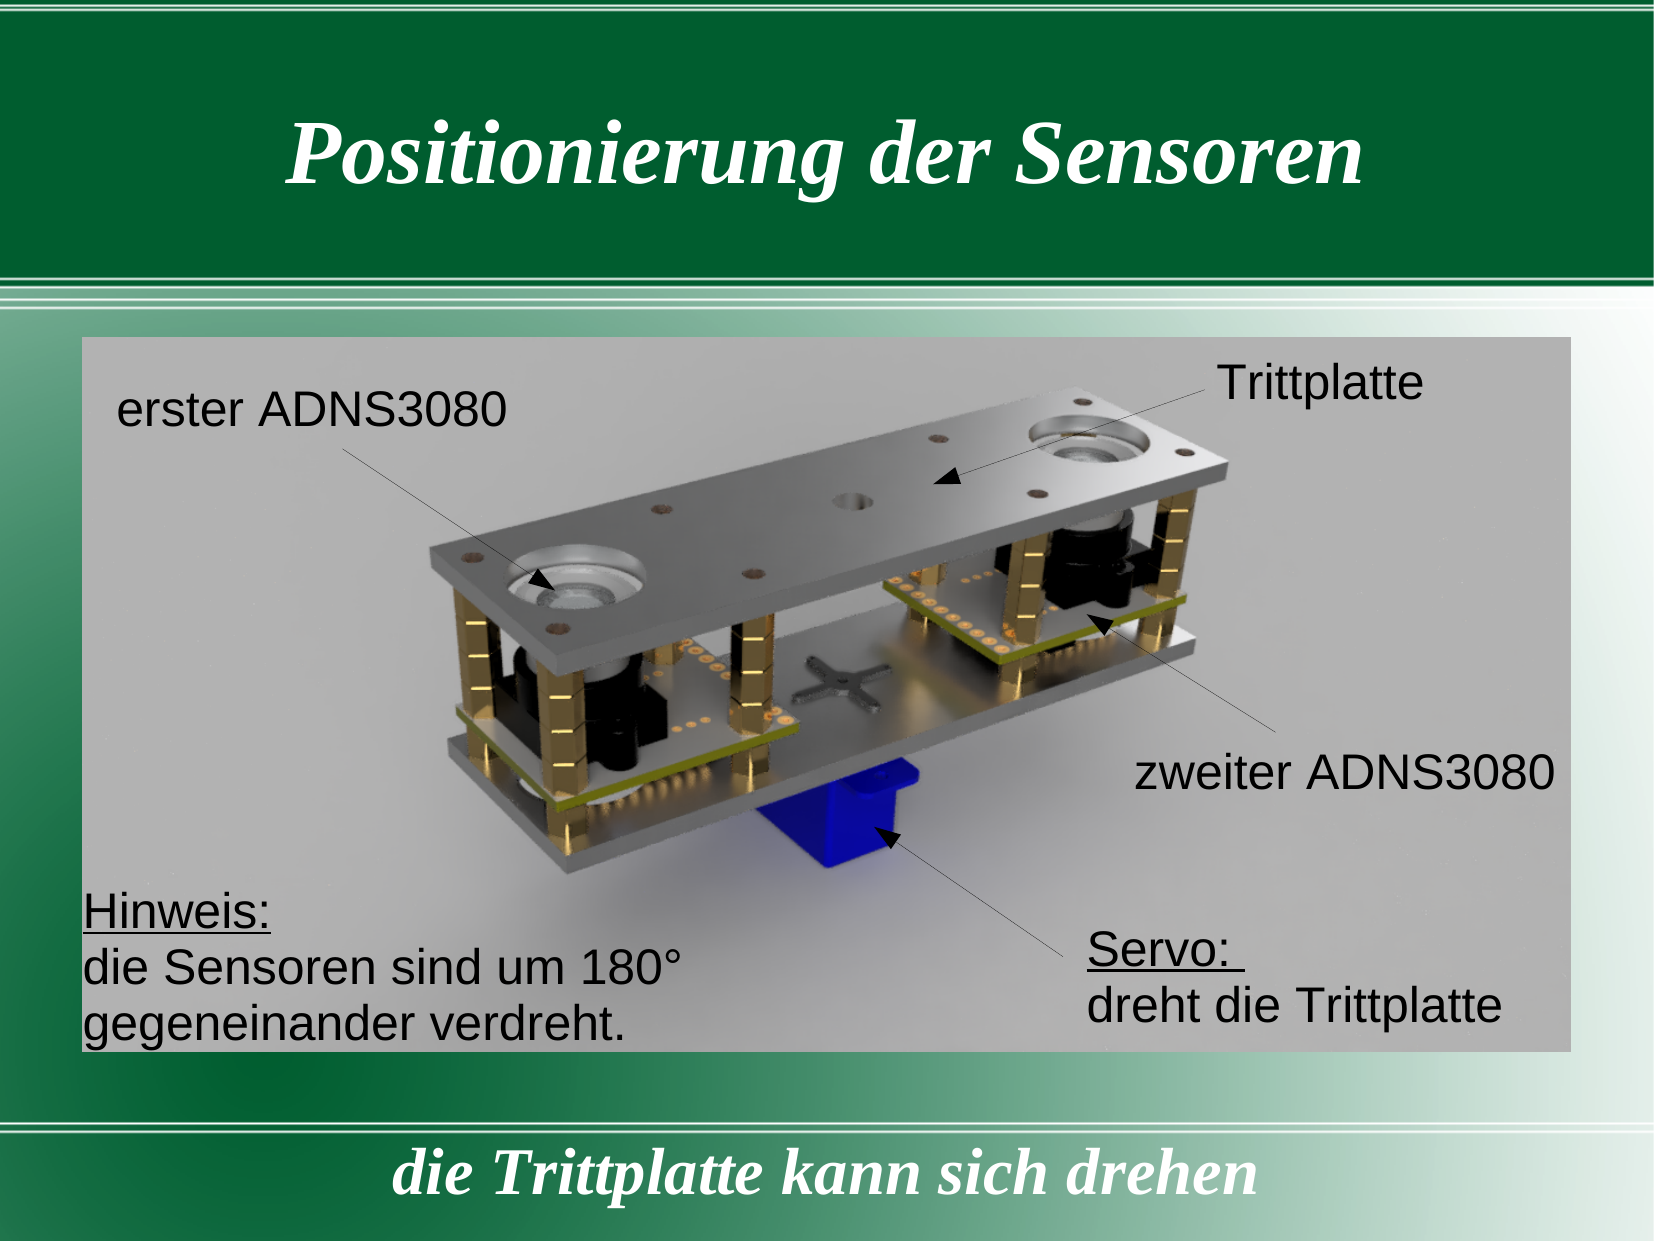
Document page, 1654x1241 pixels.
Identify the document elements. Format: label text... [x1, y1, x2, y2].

text_box Hinweis: die Sensoren sind um 180° gegeneinander verdreht. [82, 883, 684, 1052]
text_box zweiter ADNS3080 [1133, 744, 1556, 800]
text_box Servo: dreht die Trittplatte [1086, 921, 1504, 1033]
text_box erster ADNS3080 [116, 381, 508, 438]
picture [0, 0, 1654, 1241]
text_box Trittplatte [1216, 354, 1426, 411]
title die Trittplatte kann sich drehen [11, 1068, 1642, 1241]
title Positionierung der Sensoren [82, 49, 1571, 257]
